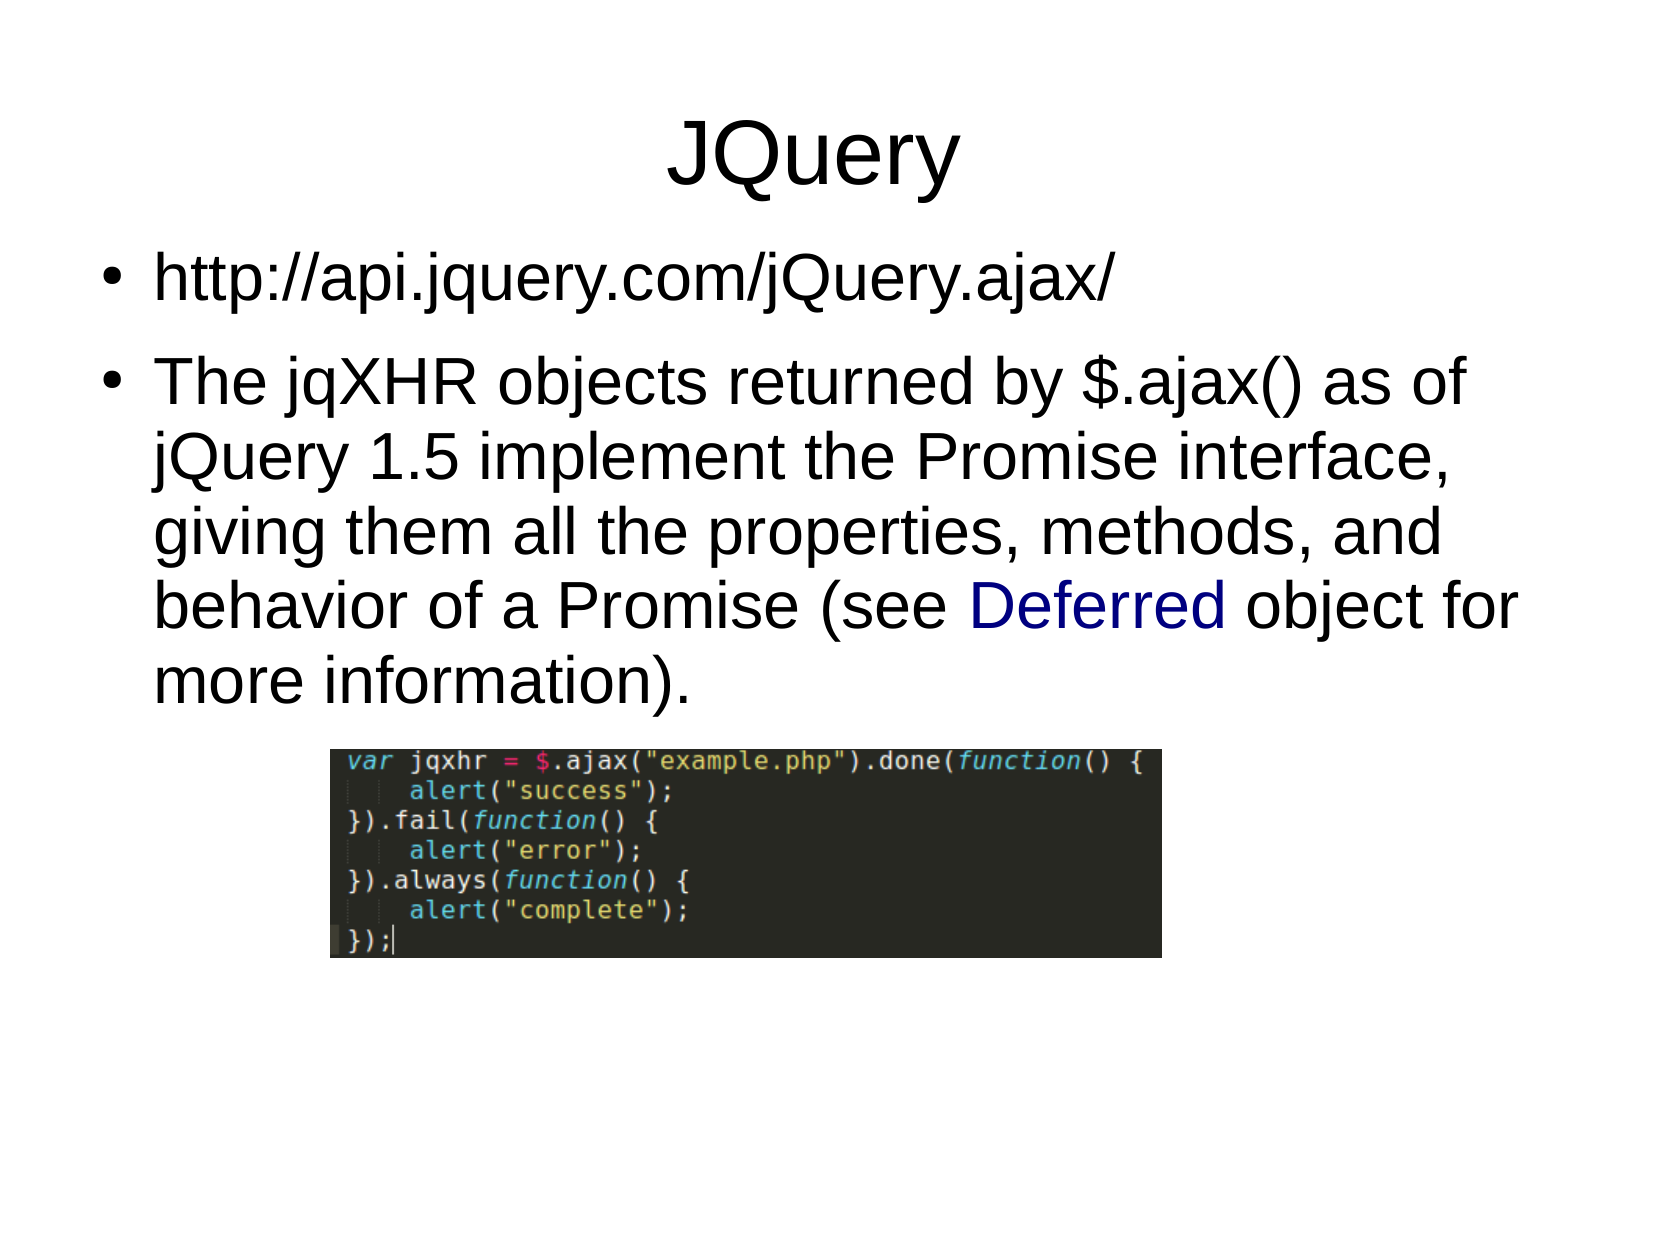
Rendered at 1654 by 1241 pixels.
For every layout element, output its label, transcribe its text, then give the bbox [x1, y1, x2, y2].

title JQuery [82, 49, 1571, 257]
picture [330, 749, 1162, 958]
list http://api.jquery.com/jQuery.ajax/ The jqXHR objects returned by $.ajax() as of jQuery 1.5 implement the Promise interface, giving them all the properties, methods, and behavior of a Promise (see Deferred object for more information). [82, 240, 1538, 1141]
